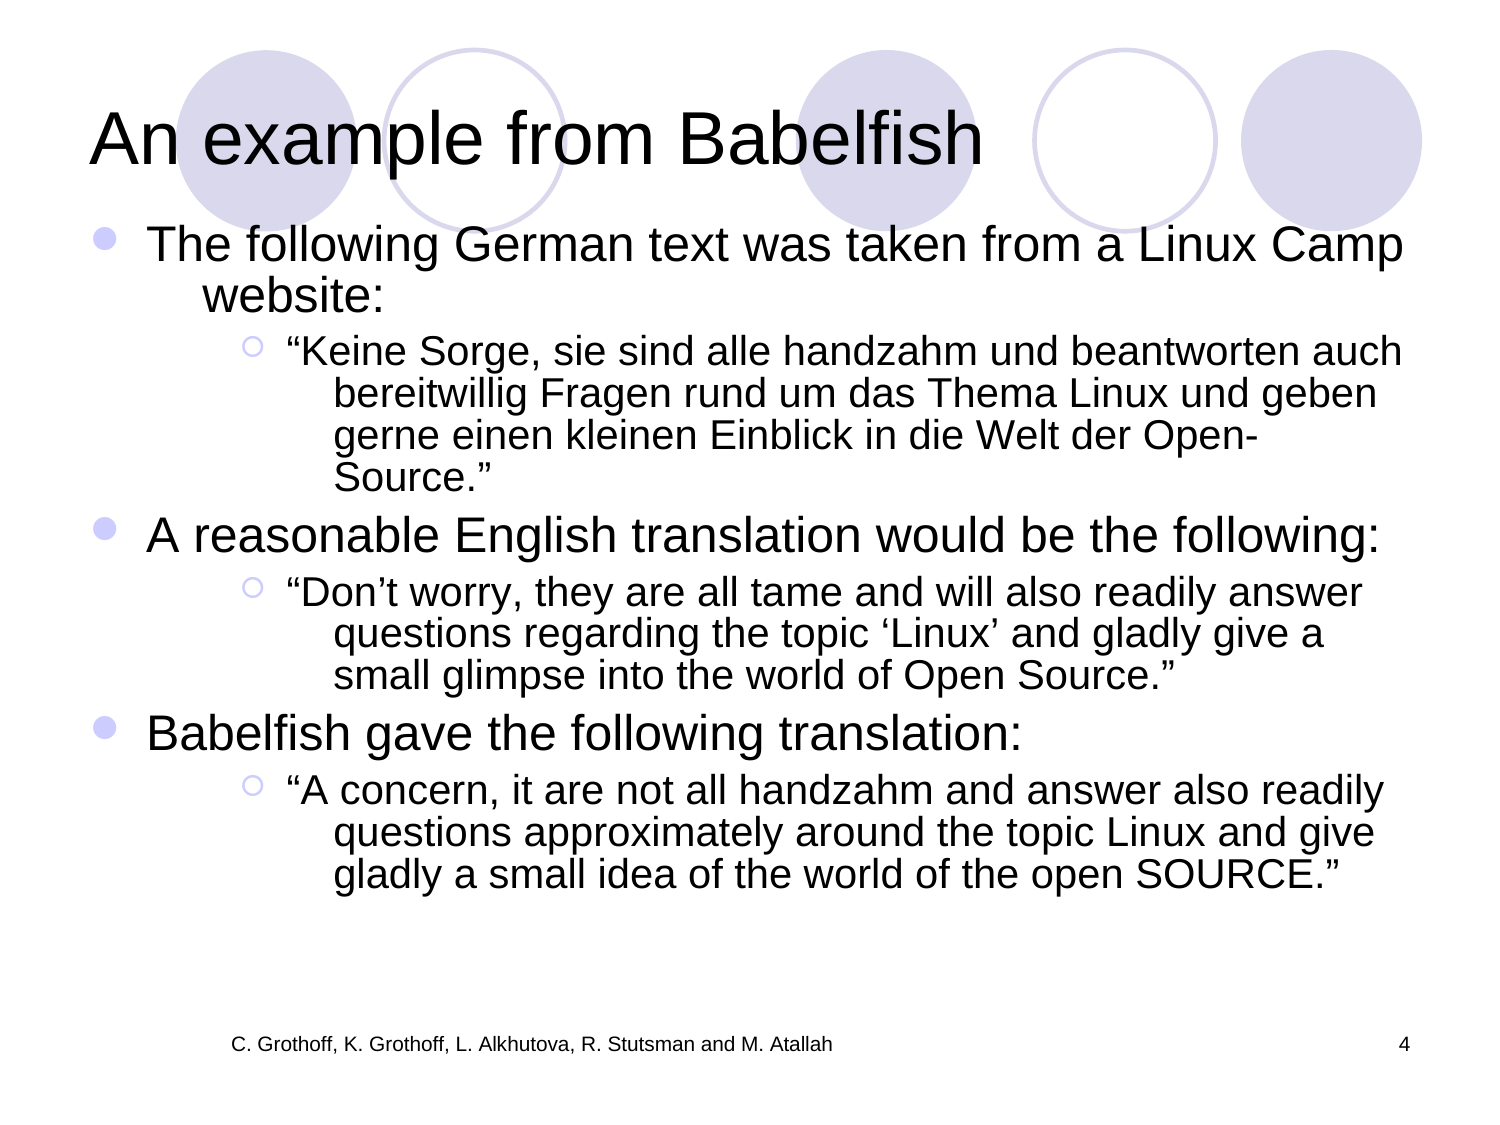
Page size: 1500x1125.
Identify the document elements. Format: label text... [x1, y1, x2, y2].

title An example from Babelfish [75, 45, 1426, 214]
list The following German text was taken from a Linux Camp website: “Keine Sorge, sie sind alle handzahm und beantworten auch bereitwillig Fragen rund um das Thema Linux und geben gerne einen kleinen Einblick in die Welt der Open-Source.” A reasonable English translation would be the following: “Don’t worry, they are all tame and will also readily answer questions regarding the topic ‘Linux’ and gladly give a small glimpse into the world of Open Source.” Babelfish gave the following translation: “A concern, it are not all handzahm and answer also readily questions approximately around the topic Linux and give gladly a small idea of the world of the open SOURCE.” [75, 214, 1426, 936]
